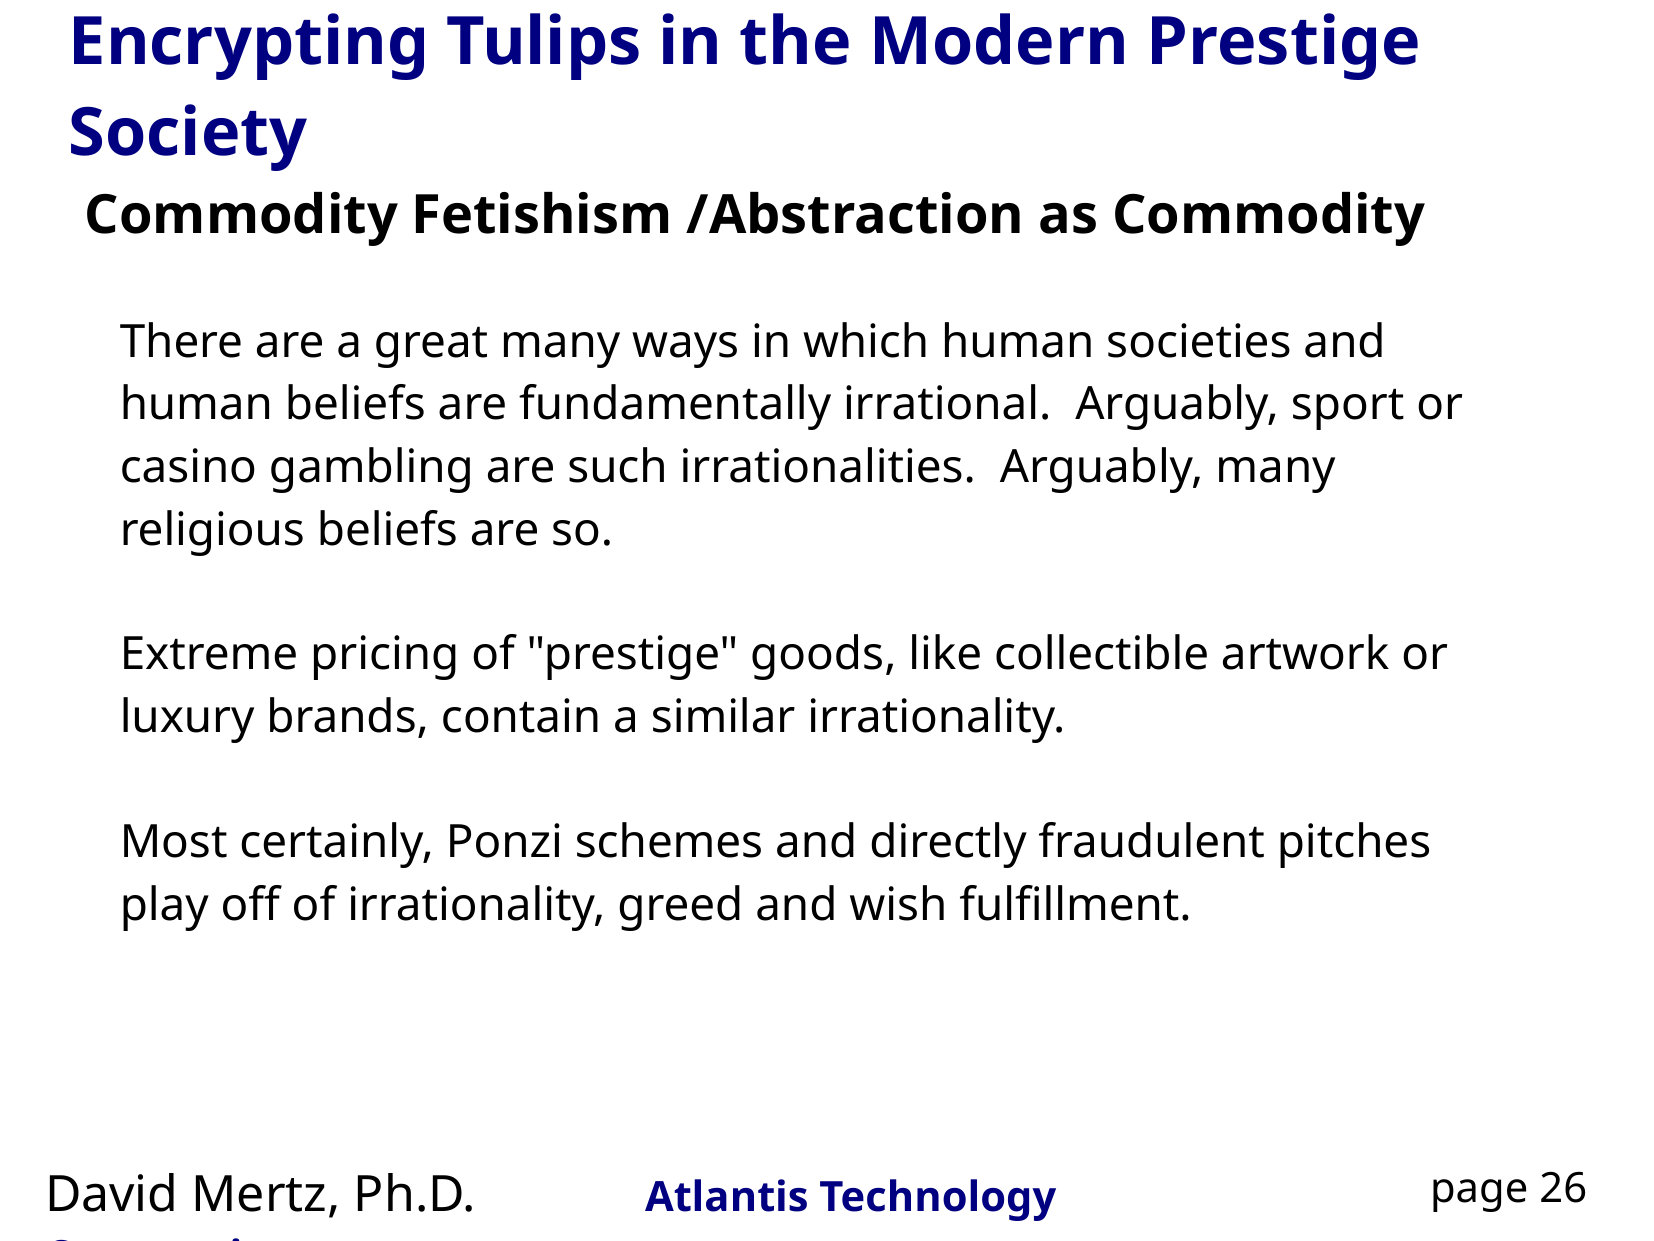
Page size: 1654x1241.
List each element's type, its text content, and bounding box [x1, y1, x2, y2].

list Commodity Fetishism /Abstraction as Commodity [84, 175, 1456, 256]
text_box There are a great many ways in which human societies and human beliefs are fundamentally irrational. Arguably, sport or casino gambling are such irrationalities. Arguably, many religious beliefs are so. Extreme pricing of "prestige" goods, like collectible artwork or luxury brands, contain a similar irrationality. Most certainly, Ponzi schemes and directly fraudulent pitches play off of irrationality, greed and wish fulfillment. [105, 300, 1546, 876]
